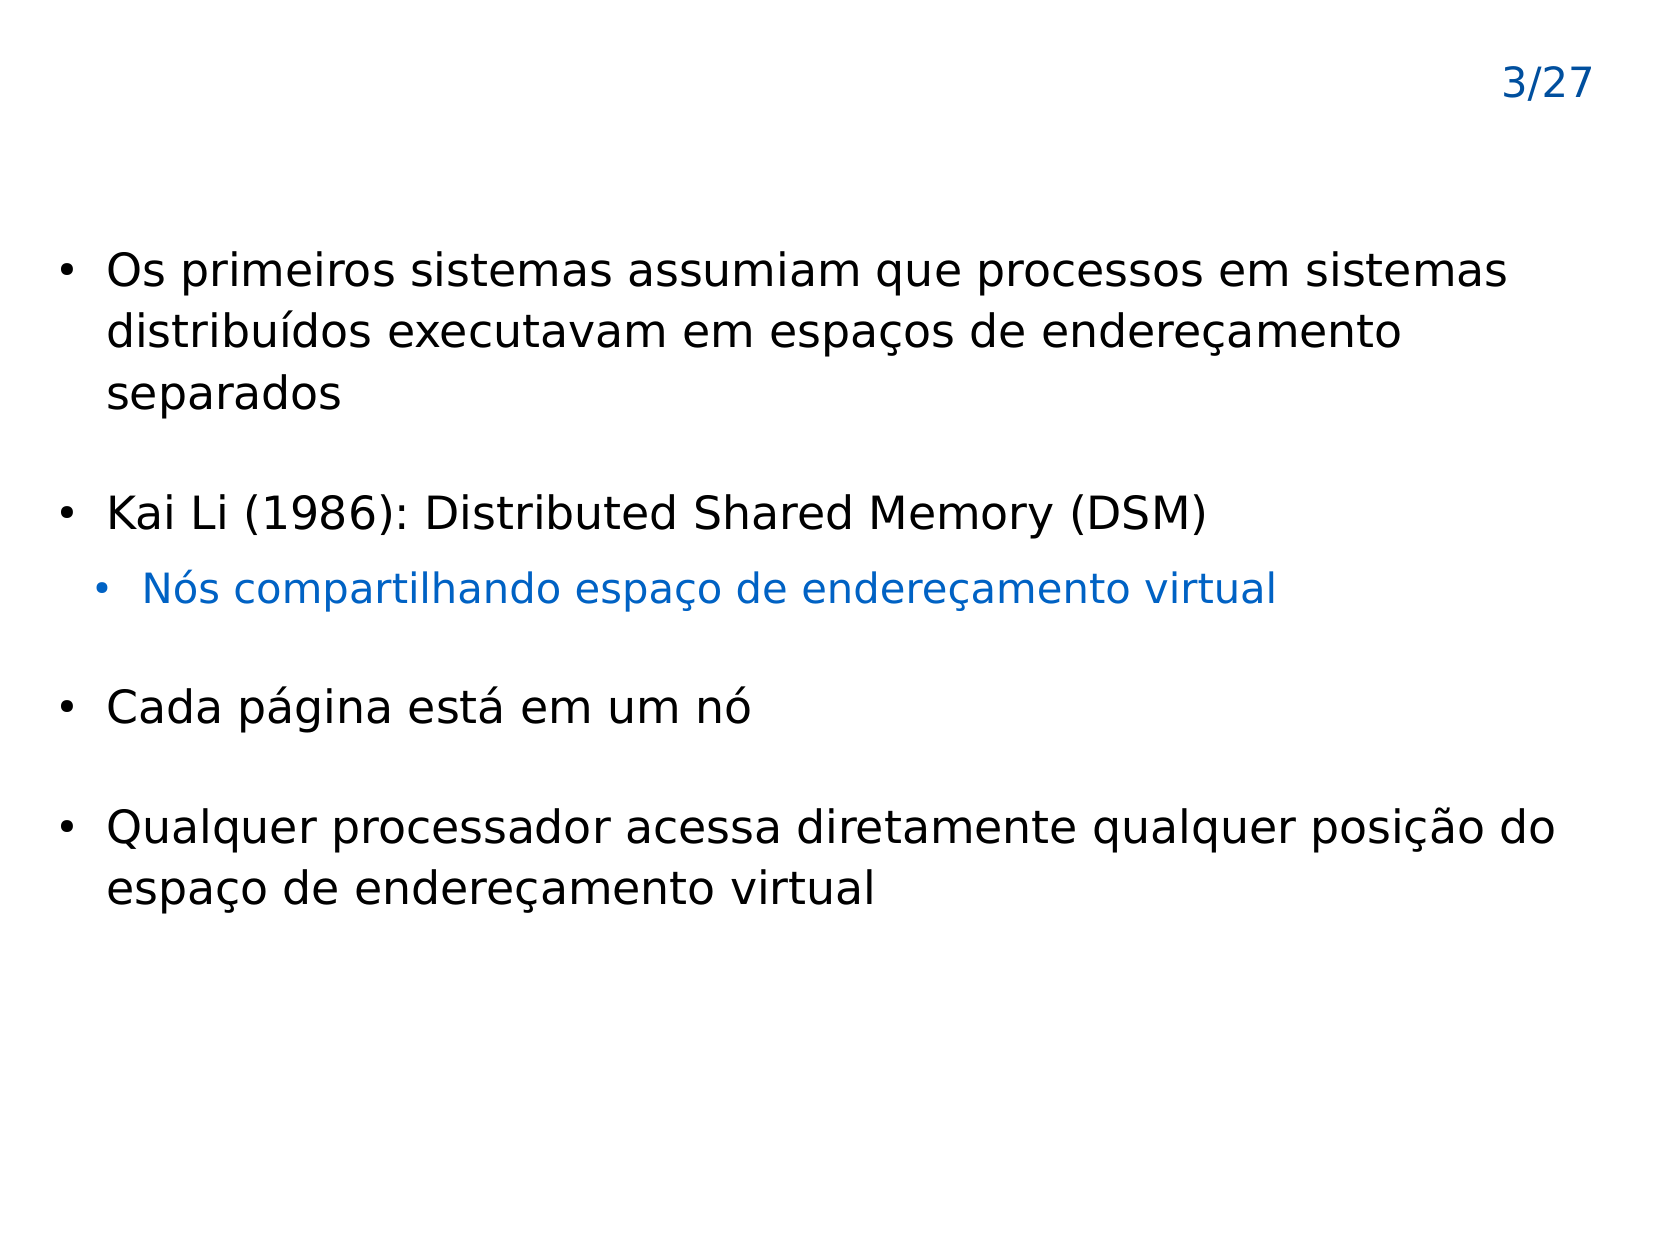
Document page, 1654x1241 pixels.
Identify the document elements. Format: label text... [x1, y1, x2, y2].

list Os primeiros sistemas assumiam que processos em sistemas distribuídos executavam em espaços de endereçamento separados Kai Li (1986): Distributed Shared Memory (DSM) Nós compartilhando espaço de endereçamento virtual Cada página está em um nó Qualquer processador acessa diretamente qualquer posição do espaço de endereçamento virtual [59, 236, 1595, 1211]
